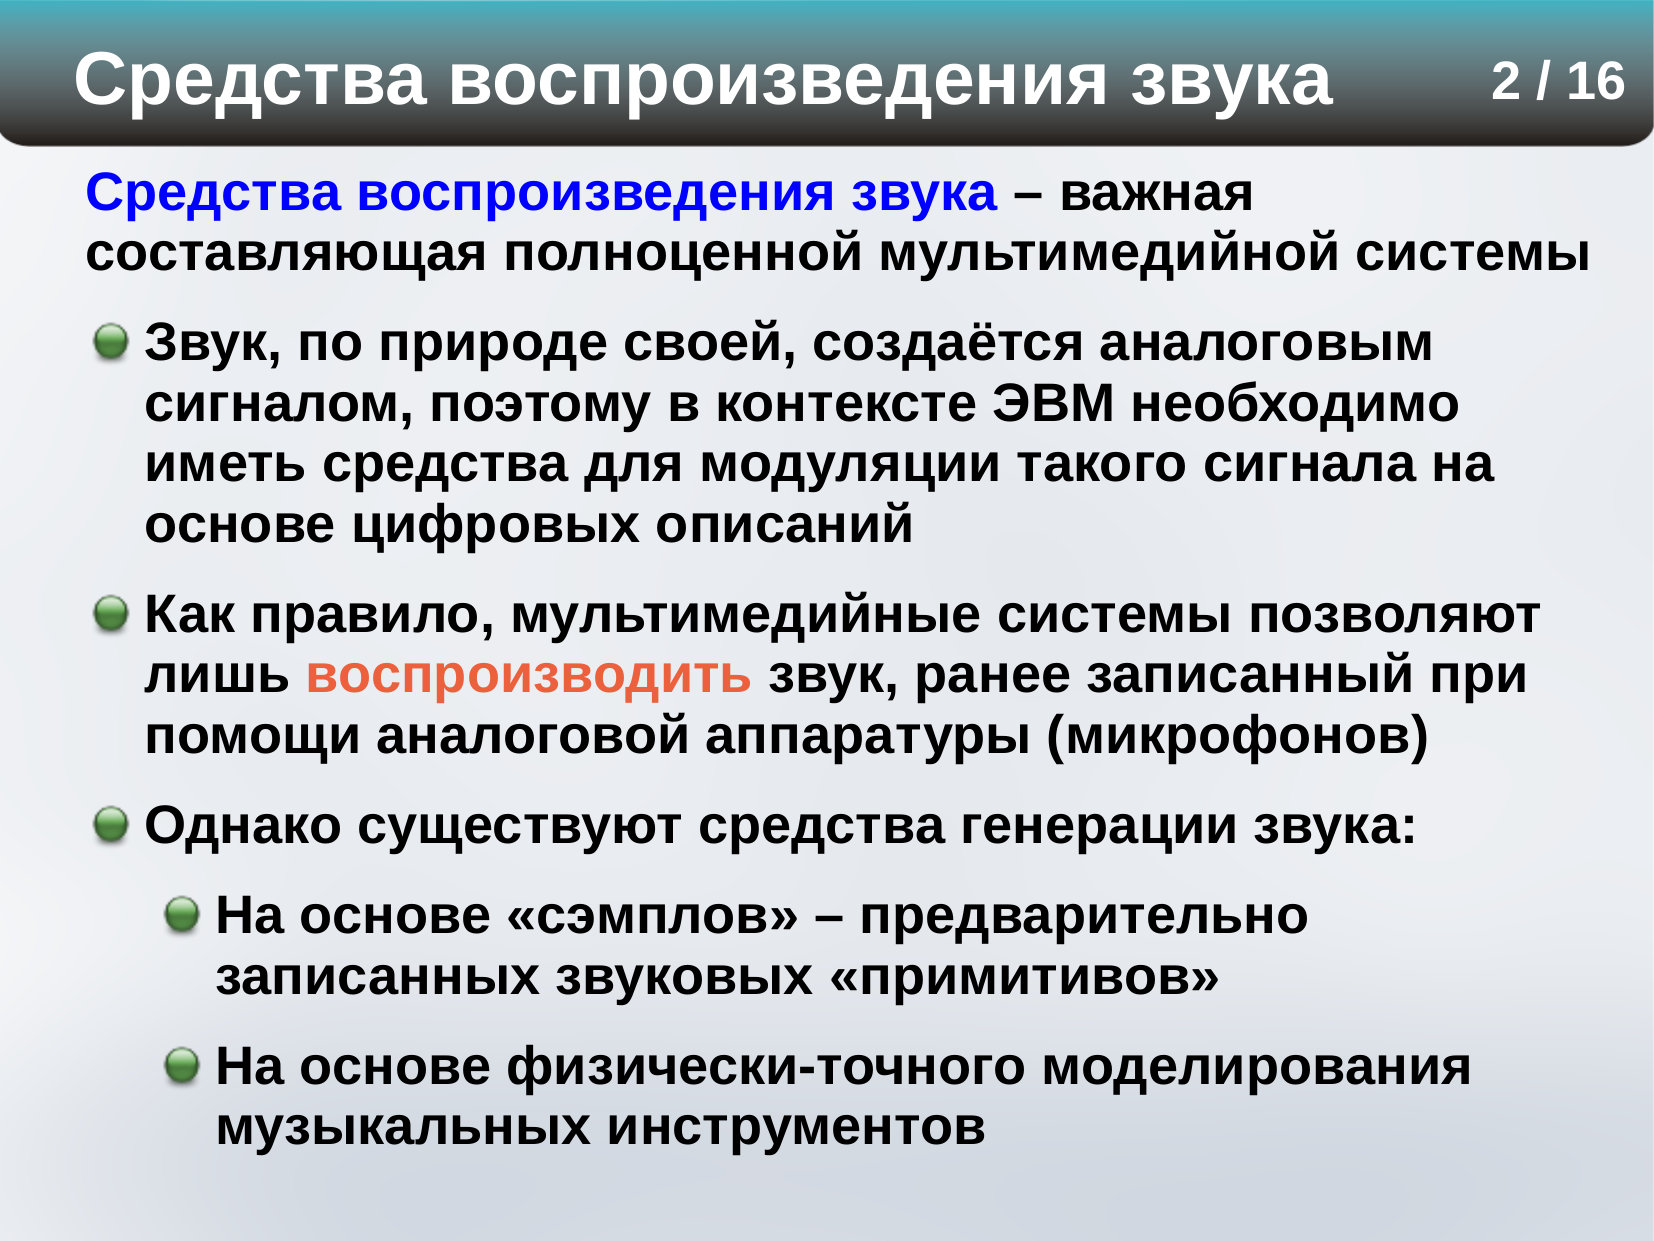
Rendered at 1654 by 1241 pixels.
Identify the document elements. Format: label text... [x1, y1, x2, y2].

text_box Средства воспроизведения звука [59, 29, 1418, 129]
text_box Средства воспроизведения звука – важная составляющая полноценной мультимедийной системы Звук, по природе своей, создаётся аналоговым сигналом, поэтому в контексте ЭВМ необходимо иметь средства для модуляции такого сигнала на основе цифровых описаний Как правило, мультимедийные системы позволяют лишь воспроизводить звук, ранее записанный при помощи аналоговой аппаратуры (микрофонов) Однако существуют средства генерации звука: На основе «сэмплов» – предварительно записанных звуковых «примитивов» На основе физически-точного моделирования музыкальных инструментов [70, 153, 1625, 1164]
text_box <номер> / 16 [1476, 42, 1654, 179]
picture [0, 0, 1654, 1241]
